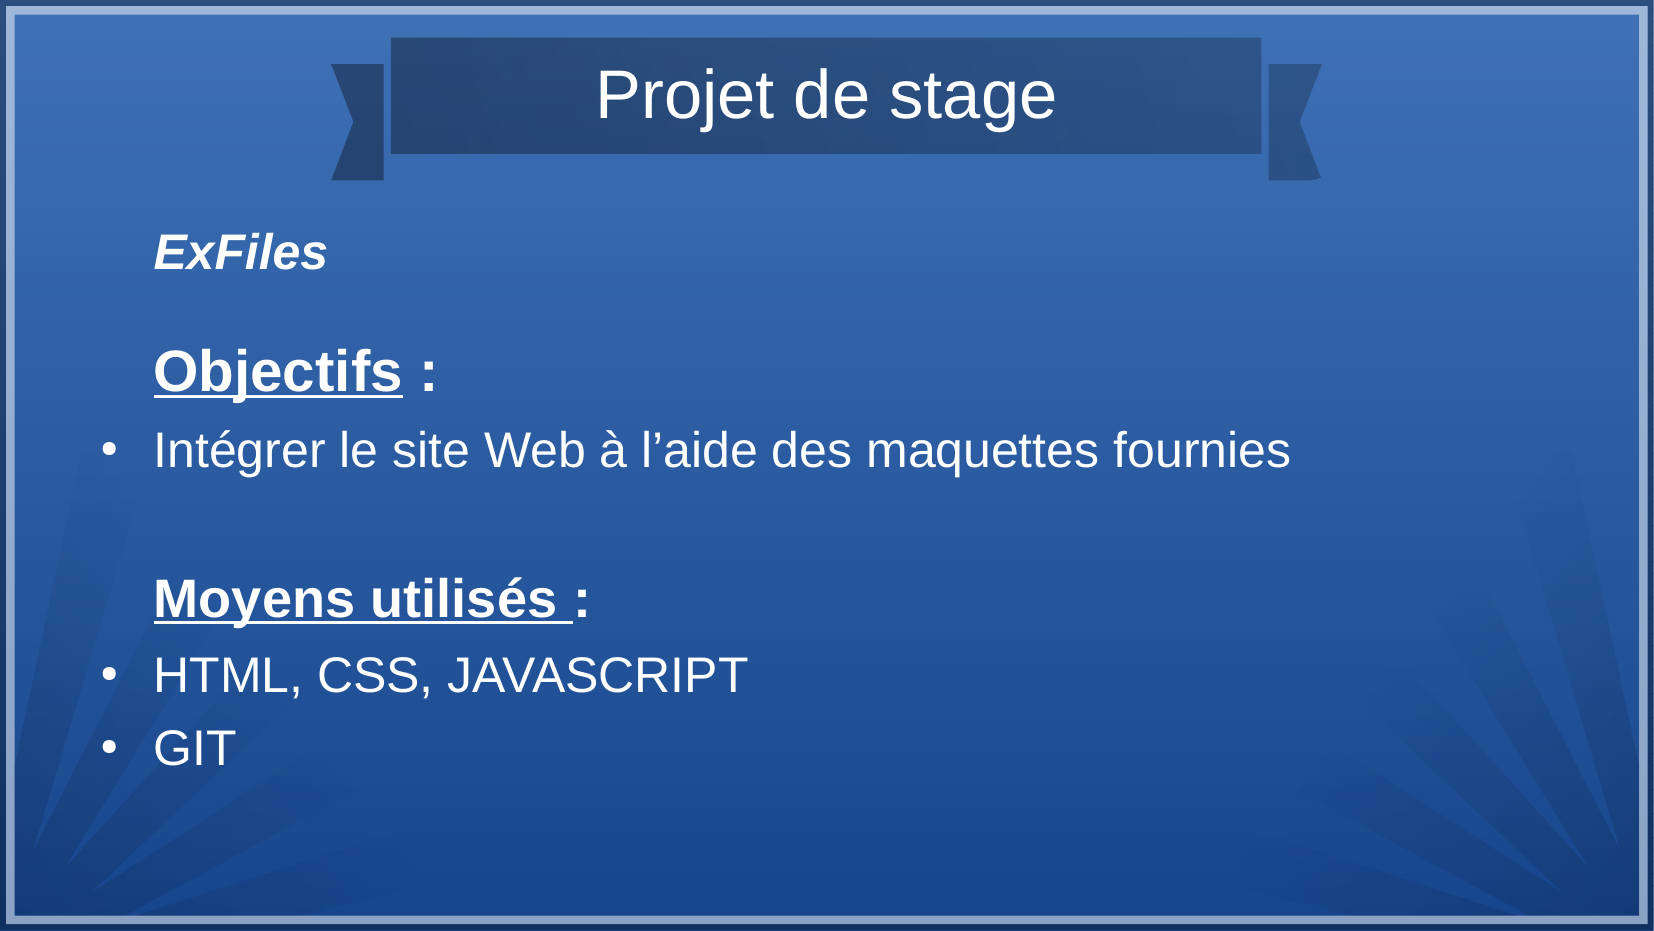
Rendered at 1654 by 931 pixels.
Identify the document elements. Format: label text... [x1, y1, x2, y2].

list ExFiles Objectifs : Intégrer le site Web à l’aide des maquettes fournies Moyens utilisés : HTML, CSS, JAVASCRIPT GIT [82, 224, 1571, 848]
title Projet de stage [389, 35, 1264, 154]
